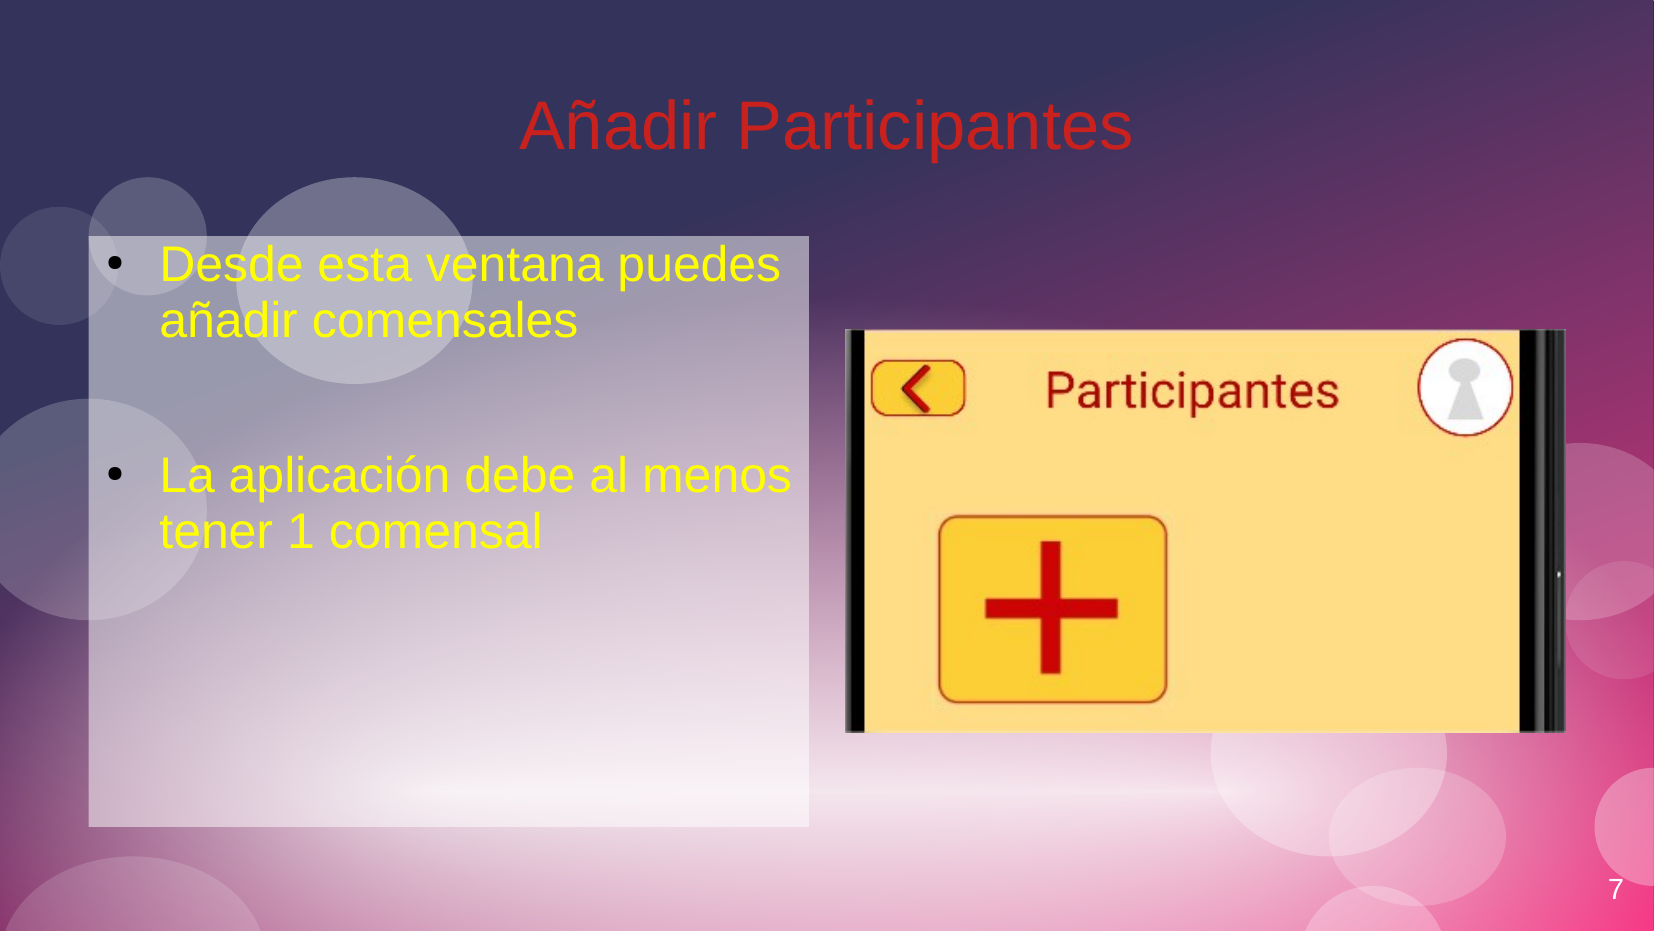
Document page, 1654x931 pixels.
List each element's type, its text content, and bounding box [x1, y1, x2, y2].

list Desde esta ventana puedes añadir comensales La aplicación debe al menos tener 1 comensal [88, 236, 809, 827]
title Añadir Participantes [88, 44, 1565, 207]
picture [845, 329, 1566, 733]
